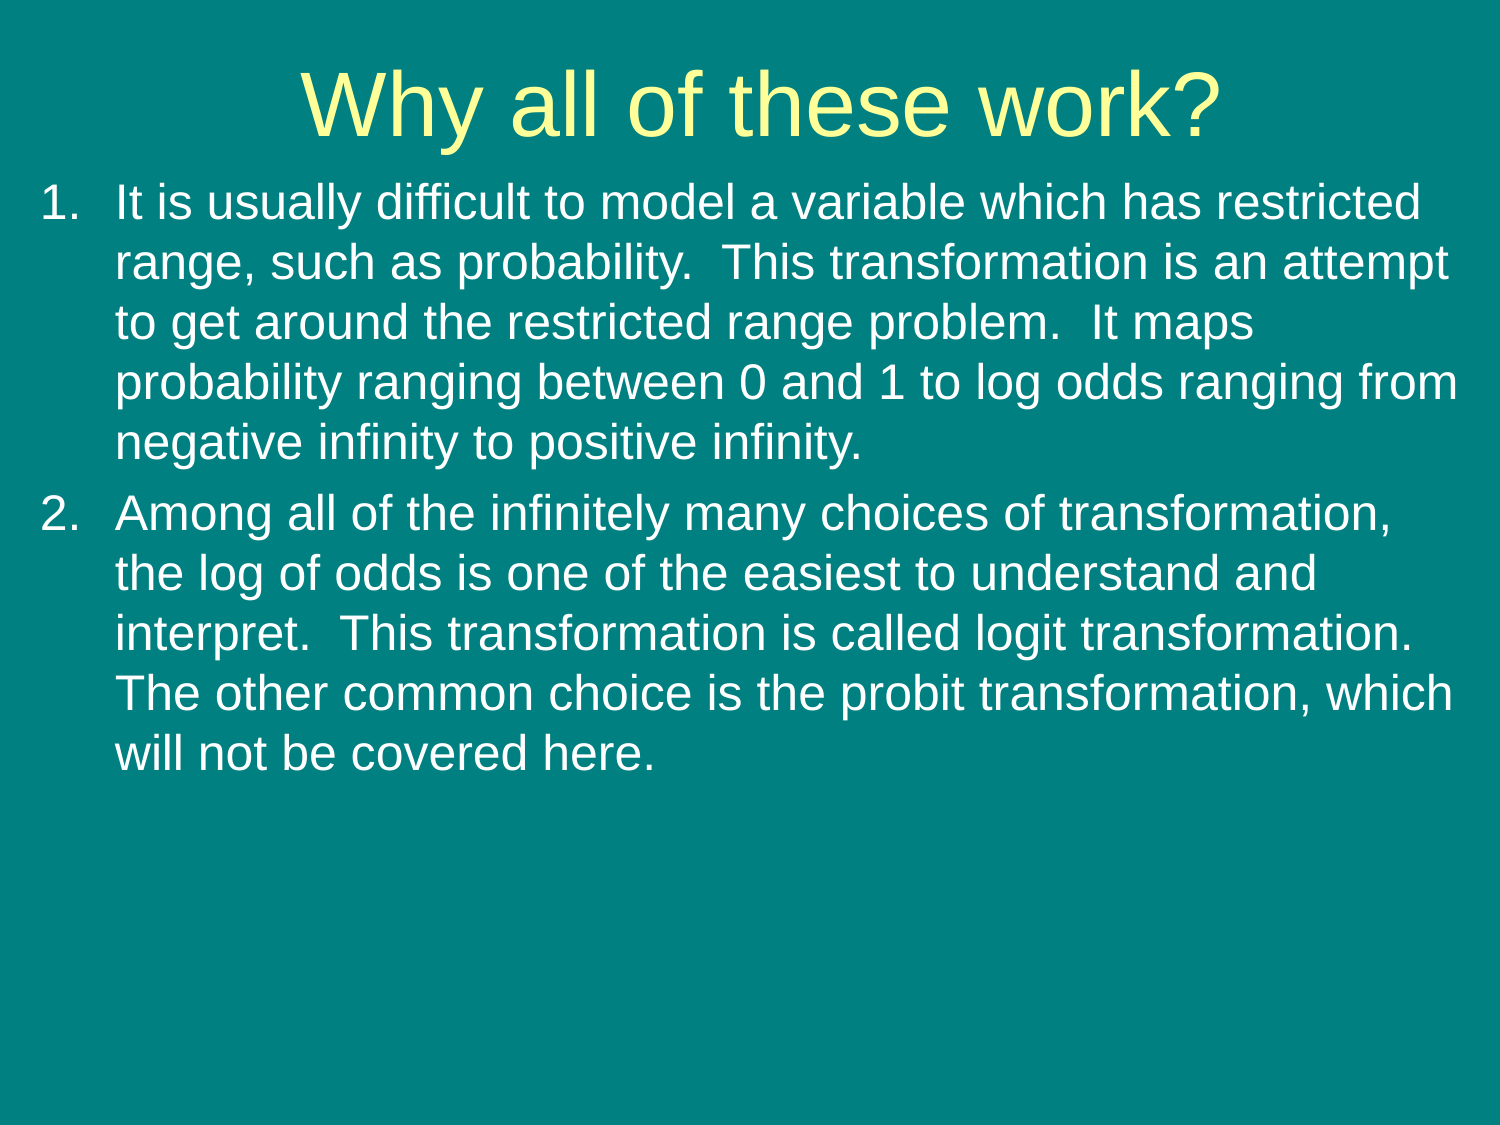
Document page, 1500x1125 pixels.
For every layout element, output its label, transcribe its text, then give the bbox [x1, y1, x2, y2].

list It is usually difficult to model a variable which has restricted range, such as probability. This transformation is an attempt to get around the restricted range problem. It maps probability ranging between 0 and 1 to log odds ranging from negative infinity to positive infinity. Among all of the infinitely many choices of transformation, the log of odds is one of the easiest to understand and interpret. This transformation is called logit transformation. The other common choice is the probit transformation, which will not be covered here. [24, 162, 1488, 955]
title Why all of these work? [87, 6, 1438, 162]
